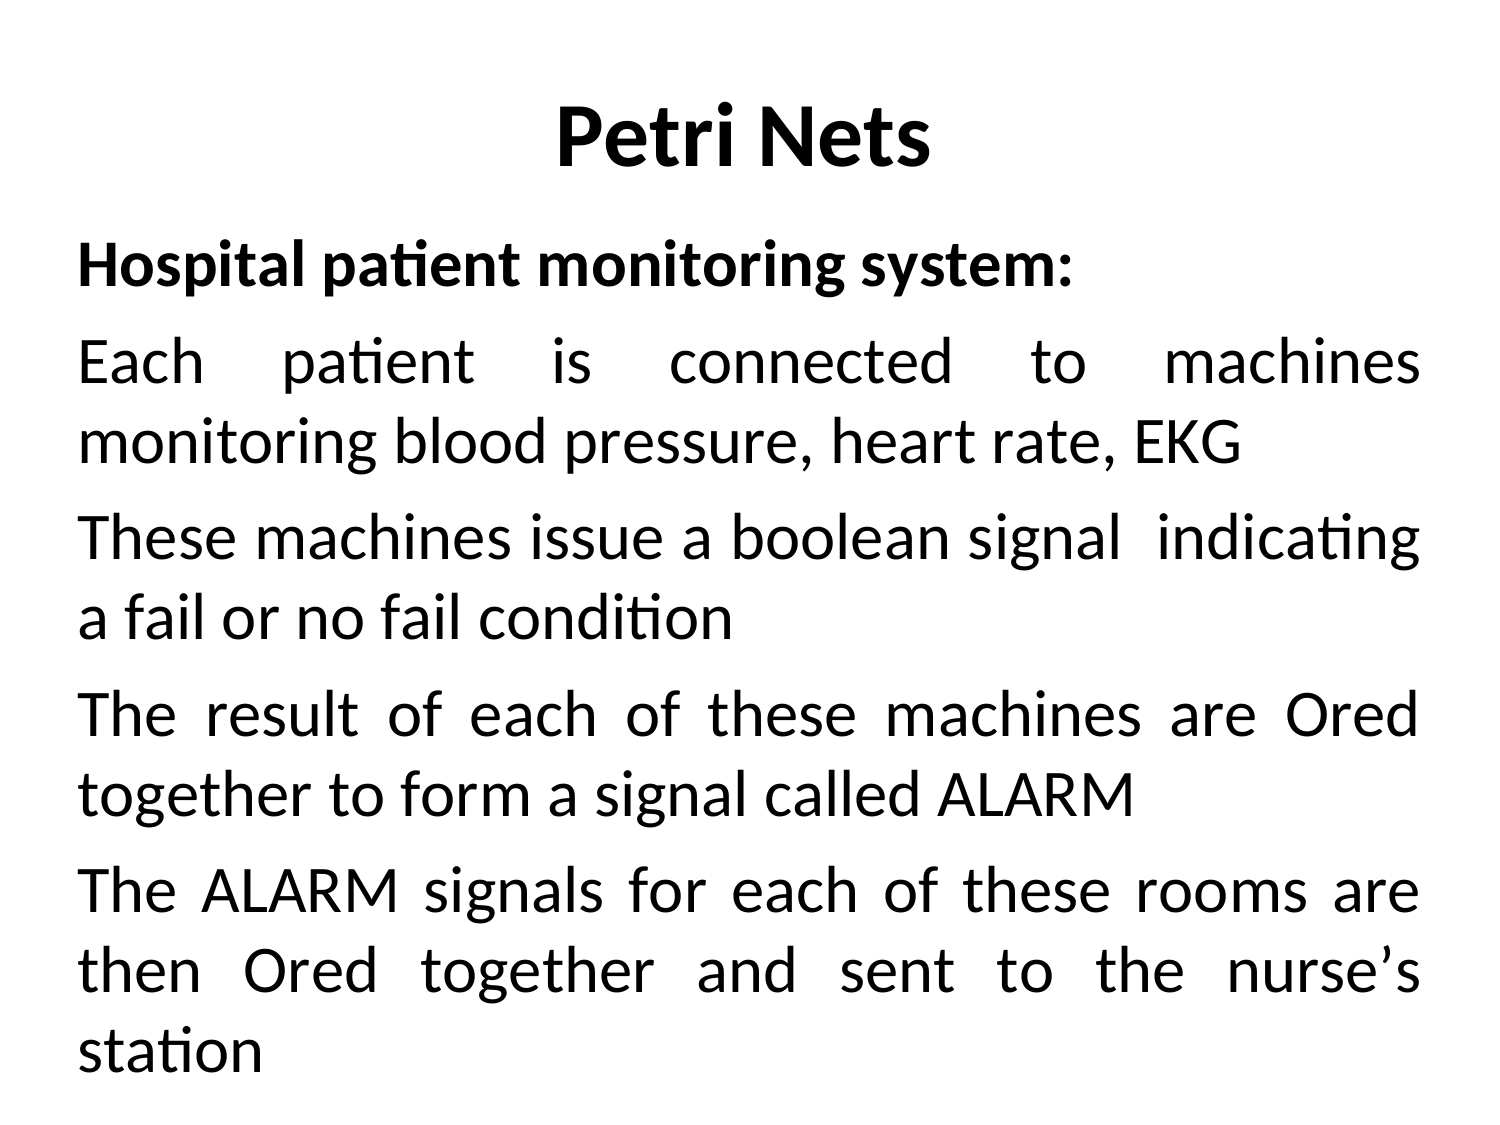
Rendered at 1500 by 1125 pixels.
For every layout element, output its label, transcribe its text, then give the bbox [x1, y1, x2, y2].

title Petri Nets [0, 21, 1488, 238]
subtitle Hospital patient monitoring system: Each patient is connected to machines monitoring blood pressure, heart rate, EKG These machines issue a boolean signal indicating a fail or no fail condition The result of each of these machines are Ored together to form a signal called ALARM The ALARM signals for each of these rooms are then Ored together and sent to the nurse’s station [62, 212, 1438, 1100]
